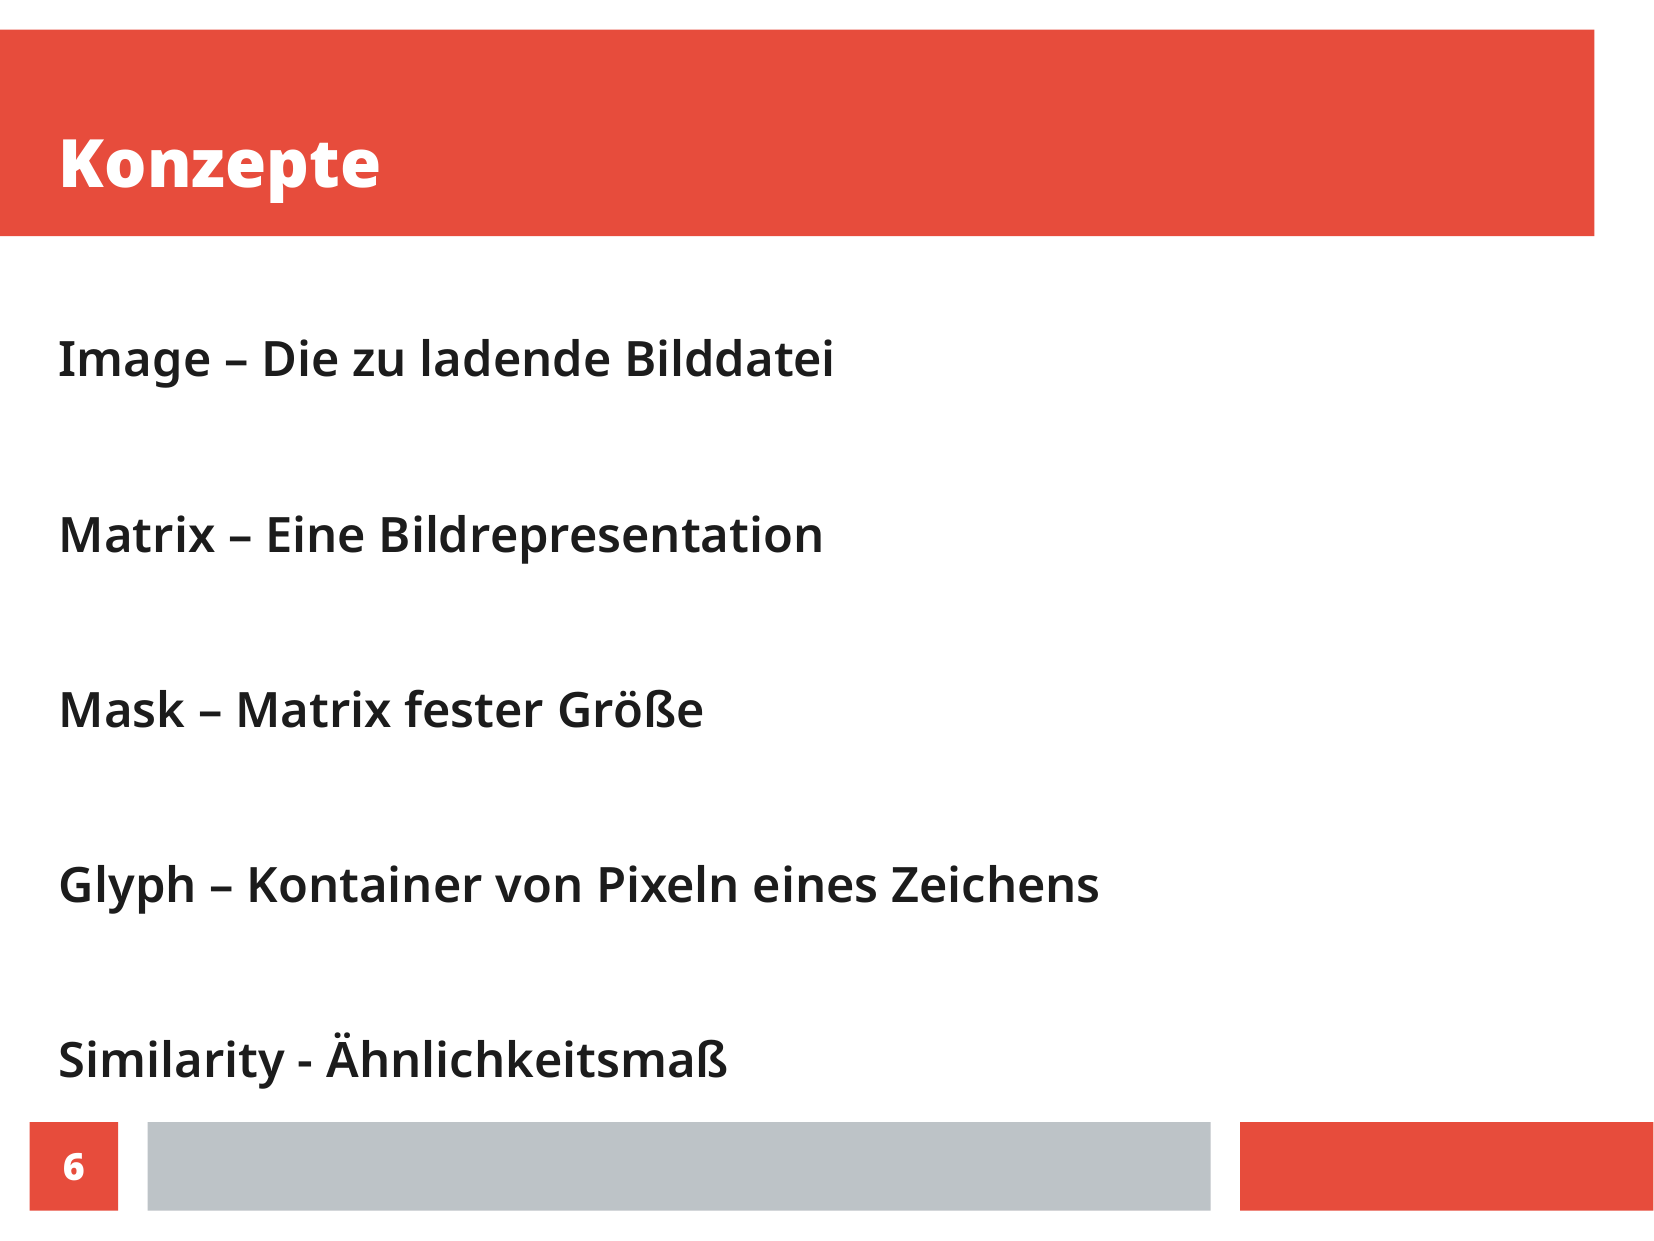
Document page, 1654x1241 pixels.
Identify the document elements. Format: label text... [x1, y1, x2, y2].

title Konzepte [59, 59, 1595, 207]
list Image – Die zu ladende Bilddatei Matrix – Eine Bildrepresentation Mask – Matrix fester Größe Glyph – Kontainer von Pixeln eines Zeichens Similarity - Ähnlichkeitsmaß [59, 324, 1565, 1093]
